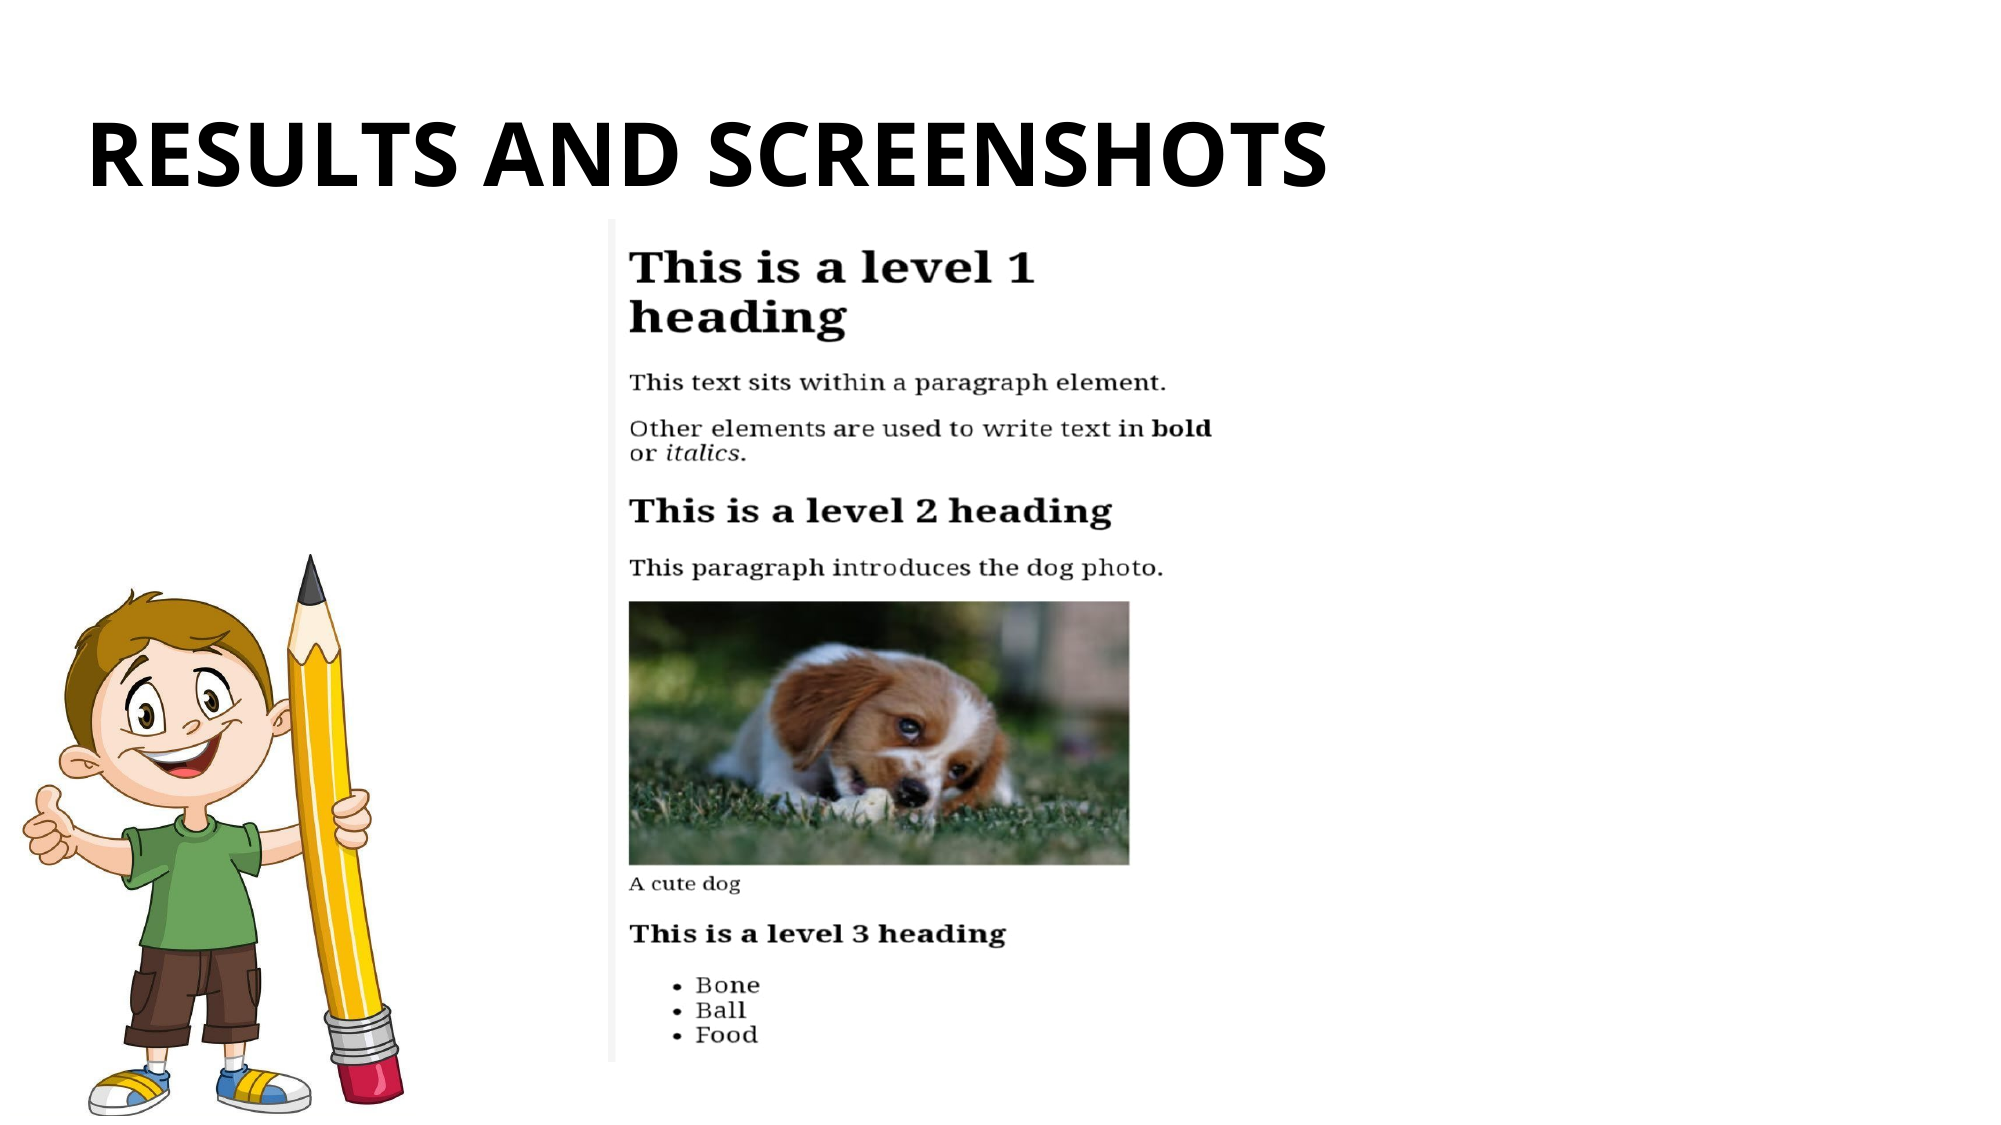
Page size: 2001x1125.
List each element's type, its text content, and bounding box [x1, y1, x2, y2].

picture [608, 219, 1235, 1062]
picture [10, 554, 416, 1116]
title RESULTS AND SCREENSHOTS [83, 95, 1836, 220]
